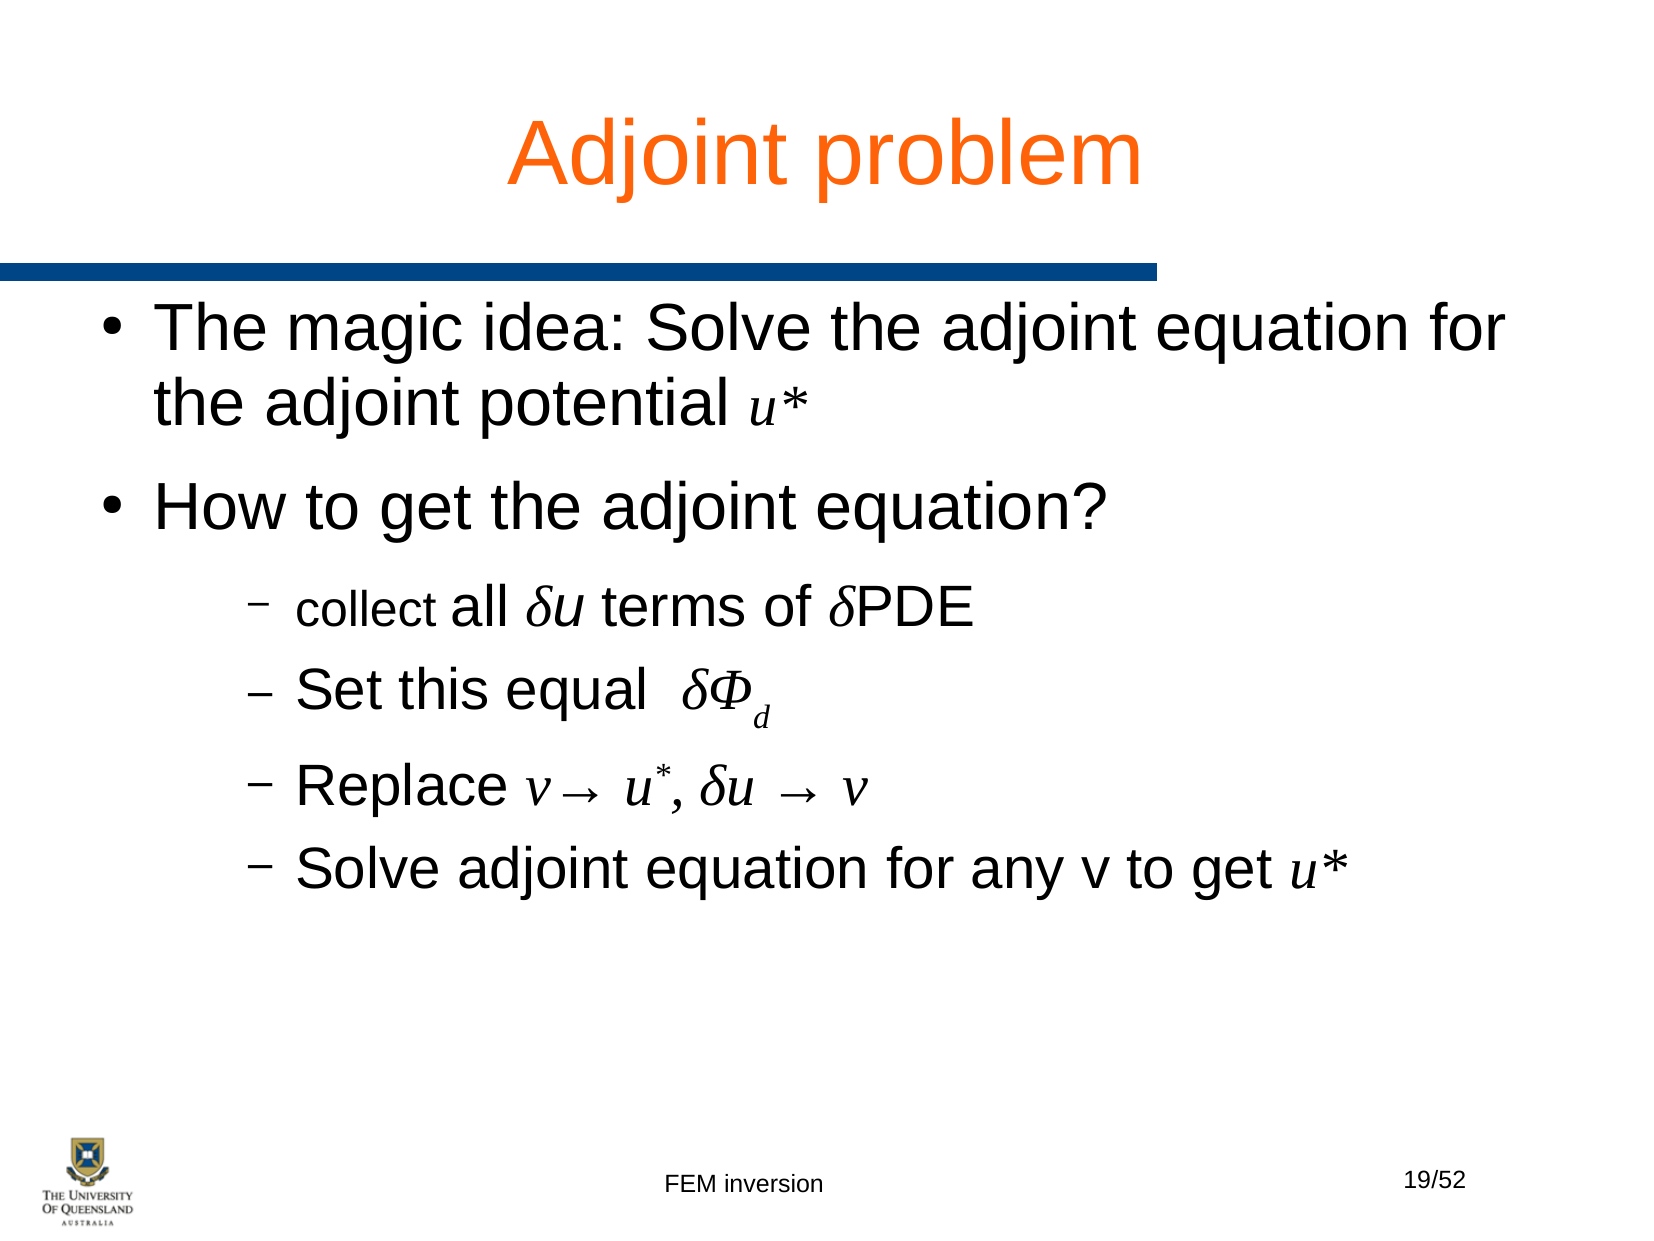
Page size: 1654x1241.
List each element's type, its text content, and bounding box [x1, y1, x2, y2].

list The magic idea: Solve the adjoint equation for the adjoint potential u* How to get the adjoint equation? collect all δu terms of δPDE Set this equal δΦd Replace v→ u*, δu → v Solve adjoint equation for any v to get u* [82, 290, 1571, 1010]
picture [35, 1133, 142, 1235]
title Adjoint problem [82, 49, 1571, 257]
